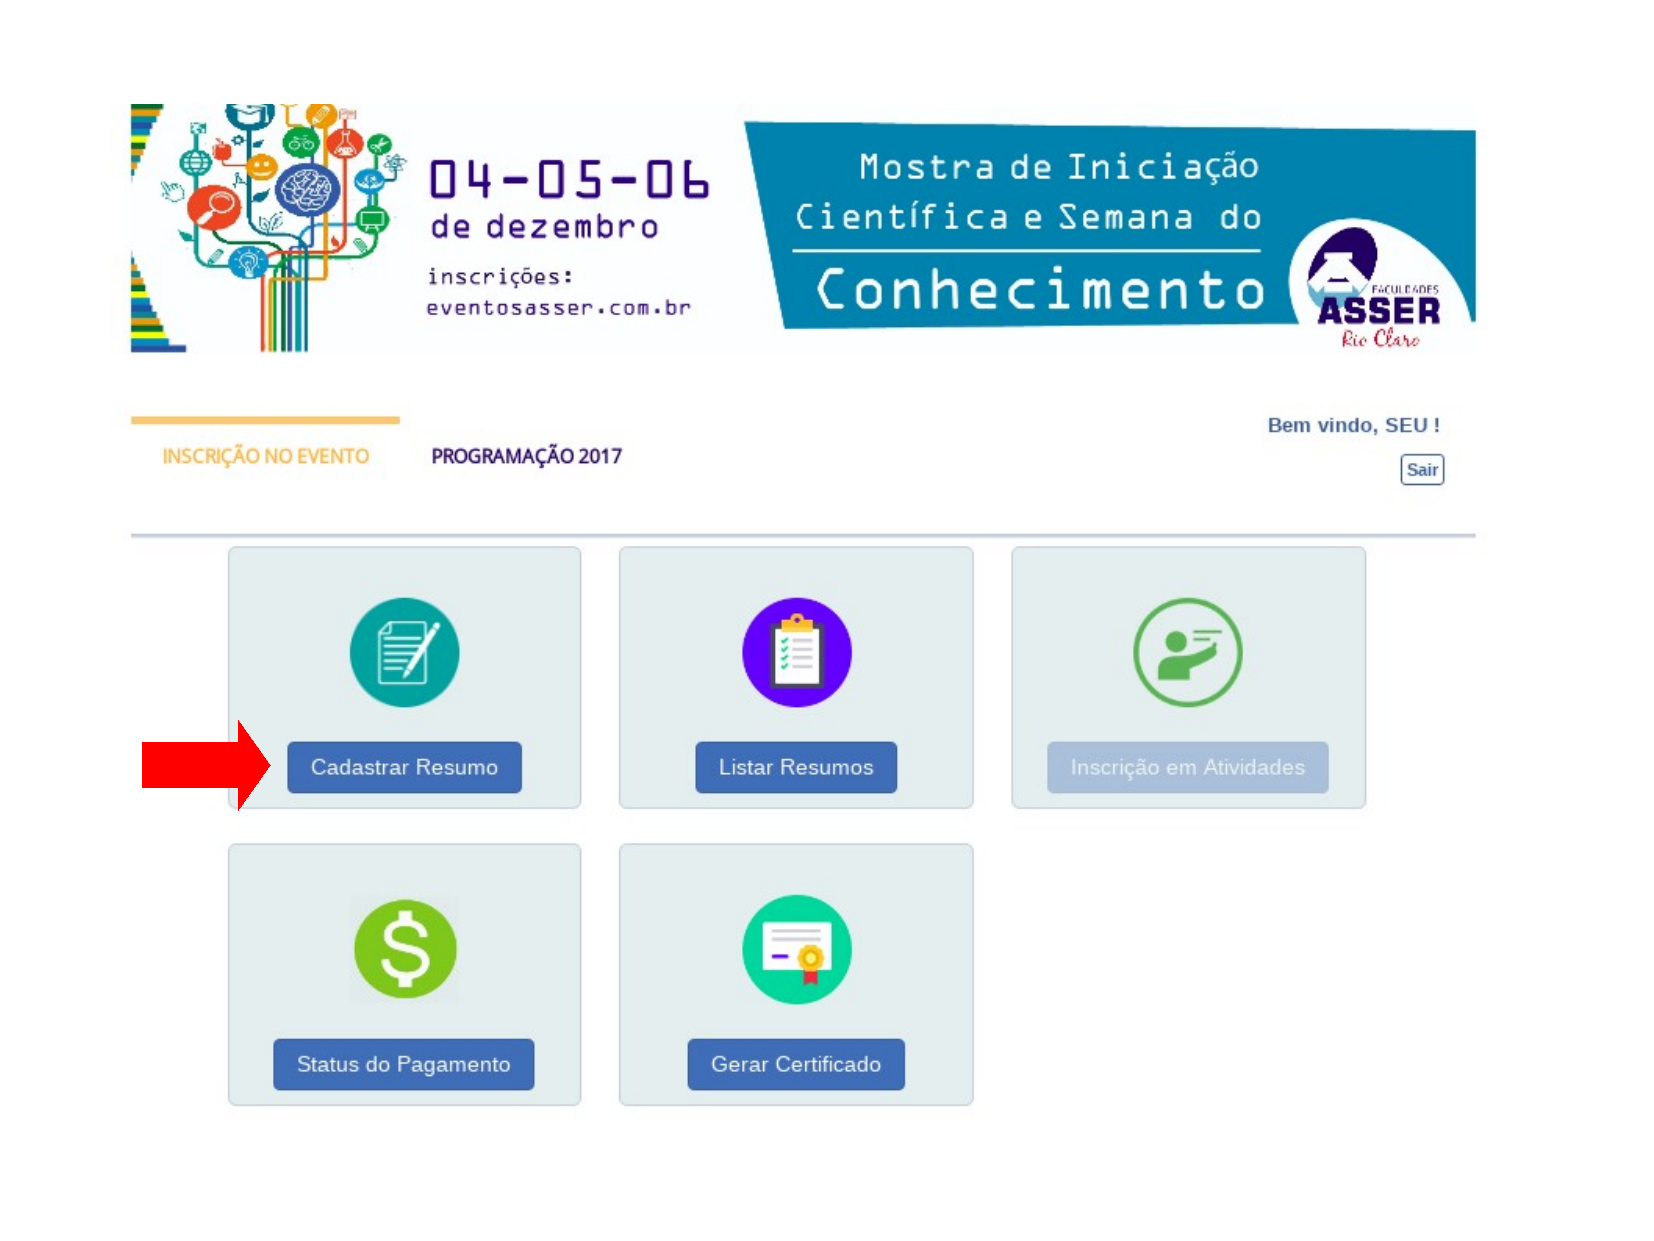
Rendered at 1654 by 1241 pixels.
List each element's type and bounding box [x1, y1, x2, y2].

text_box [142, 720, 271, 811]
picture [86, 104, 1573, 1137]
